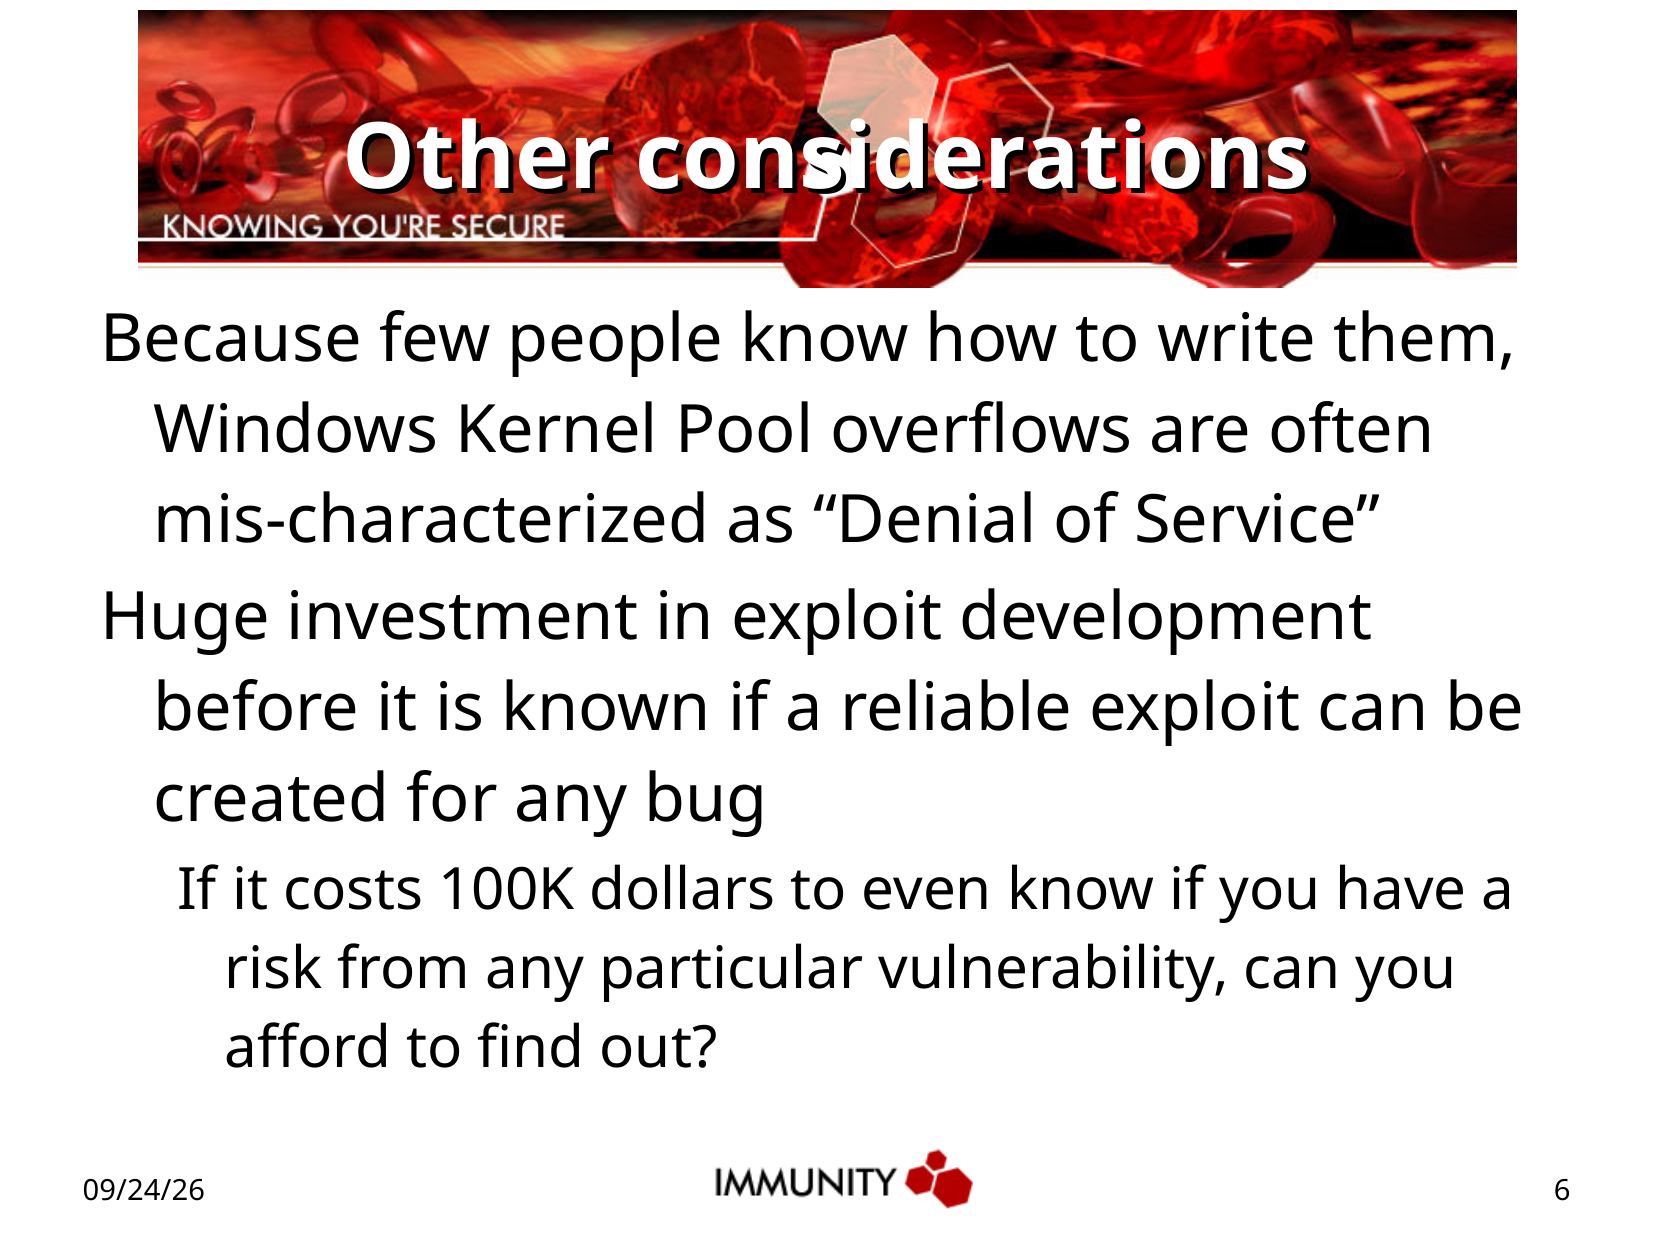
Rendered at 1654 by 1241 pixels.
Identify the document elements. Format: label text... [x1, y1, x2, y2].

picture [694, 1130, 984, 1235]
picture [138, 10, 1517, 56]
title Other considerations [82, 56, 1571, 250]
picture [138, 250, 1517, 288]
list Because few people know how to write them, Windows Kernel Pool overflows are often mis-characterized as “Denial of Service” Huge investment in exploit development before it is known if a reliable exploit can be created for any bug If it costs 100K dollars to even know if you have a risk from any particular vulnerability, can you afford to find out? [82, 290, 1571, 1094]
